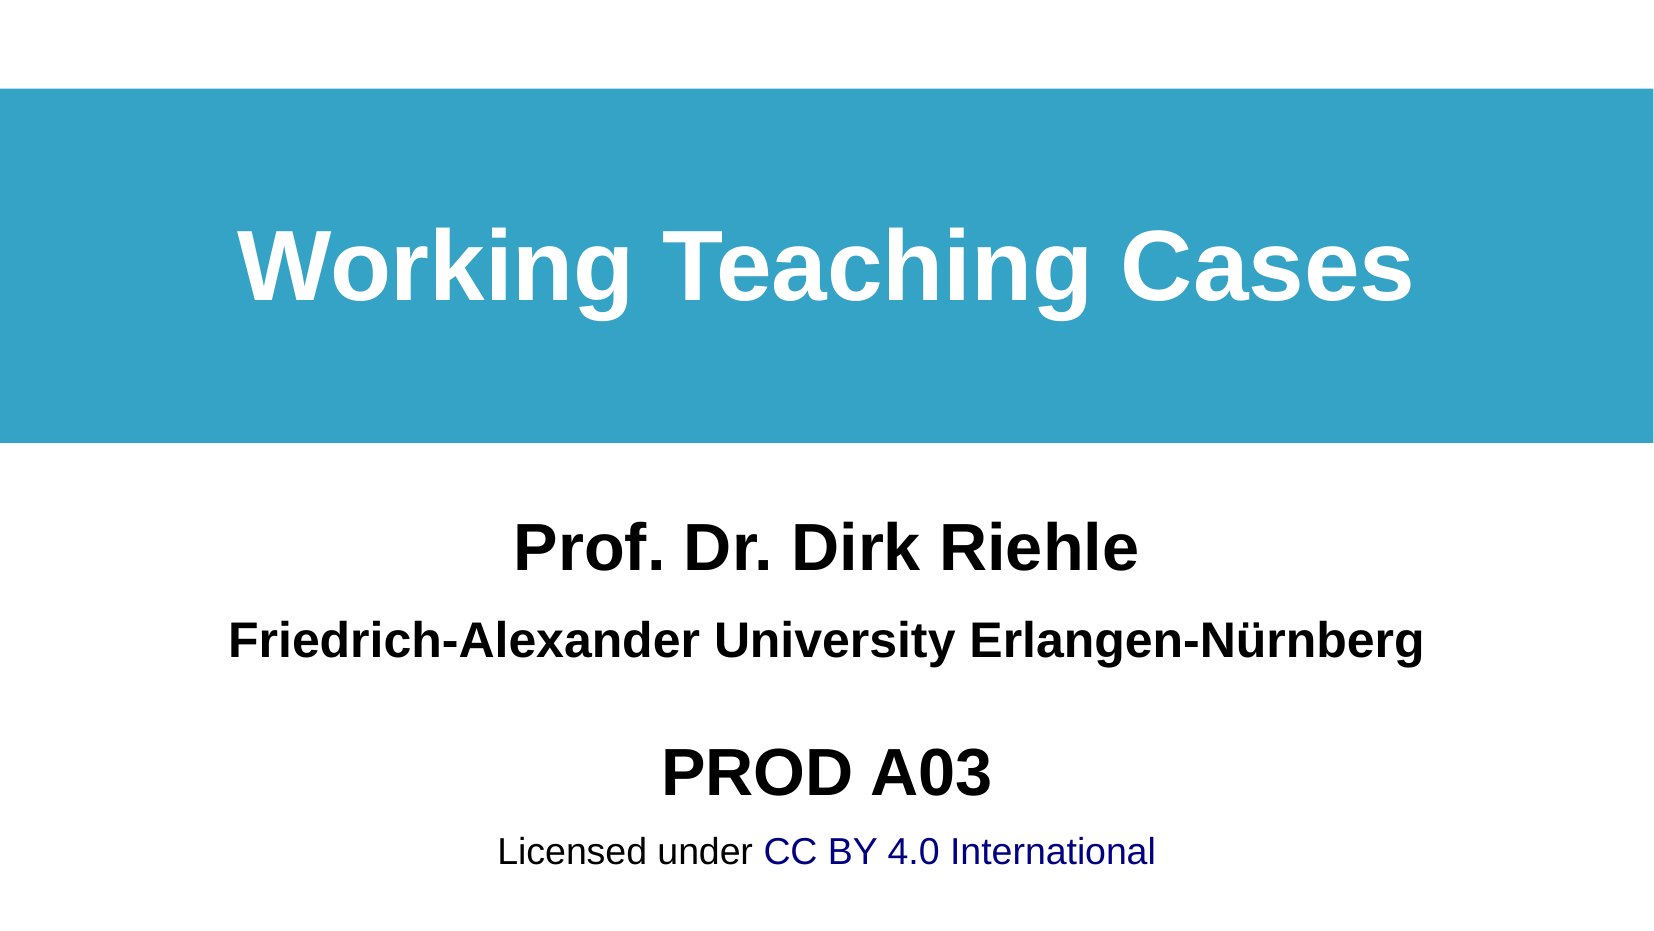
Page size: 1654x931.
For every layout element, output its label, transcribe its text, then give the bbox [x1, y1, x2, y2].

title Working Teaching Cases [0, 88, 1654, 443]
subtitle Prof. Dr. Dirk Riehle Friedrich-Alexander University Erlangen-Nürnberg PROD A03 Licensed under CC BY 4.0 International [29, 472, 1625, 886]
